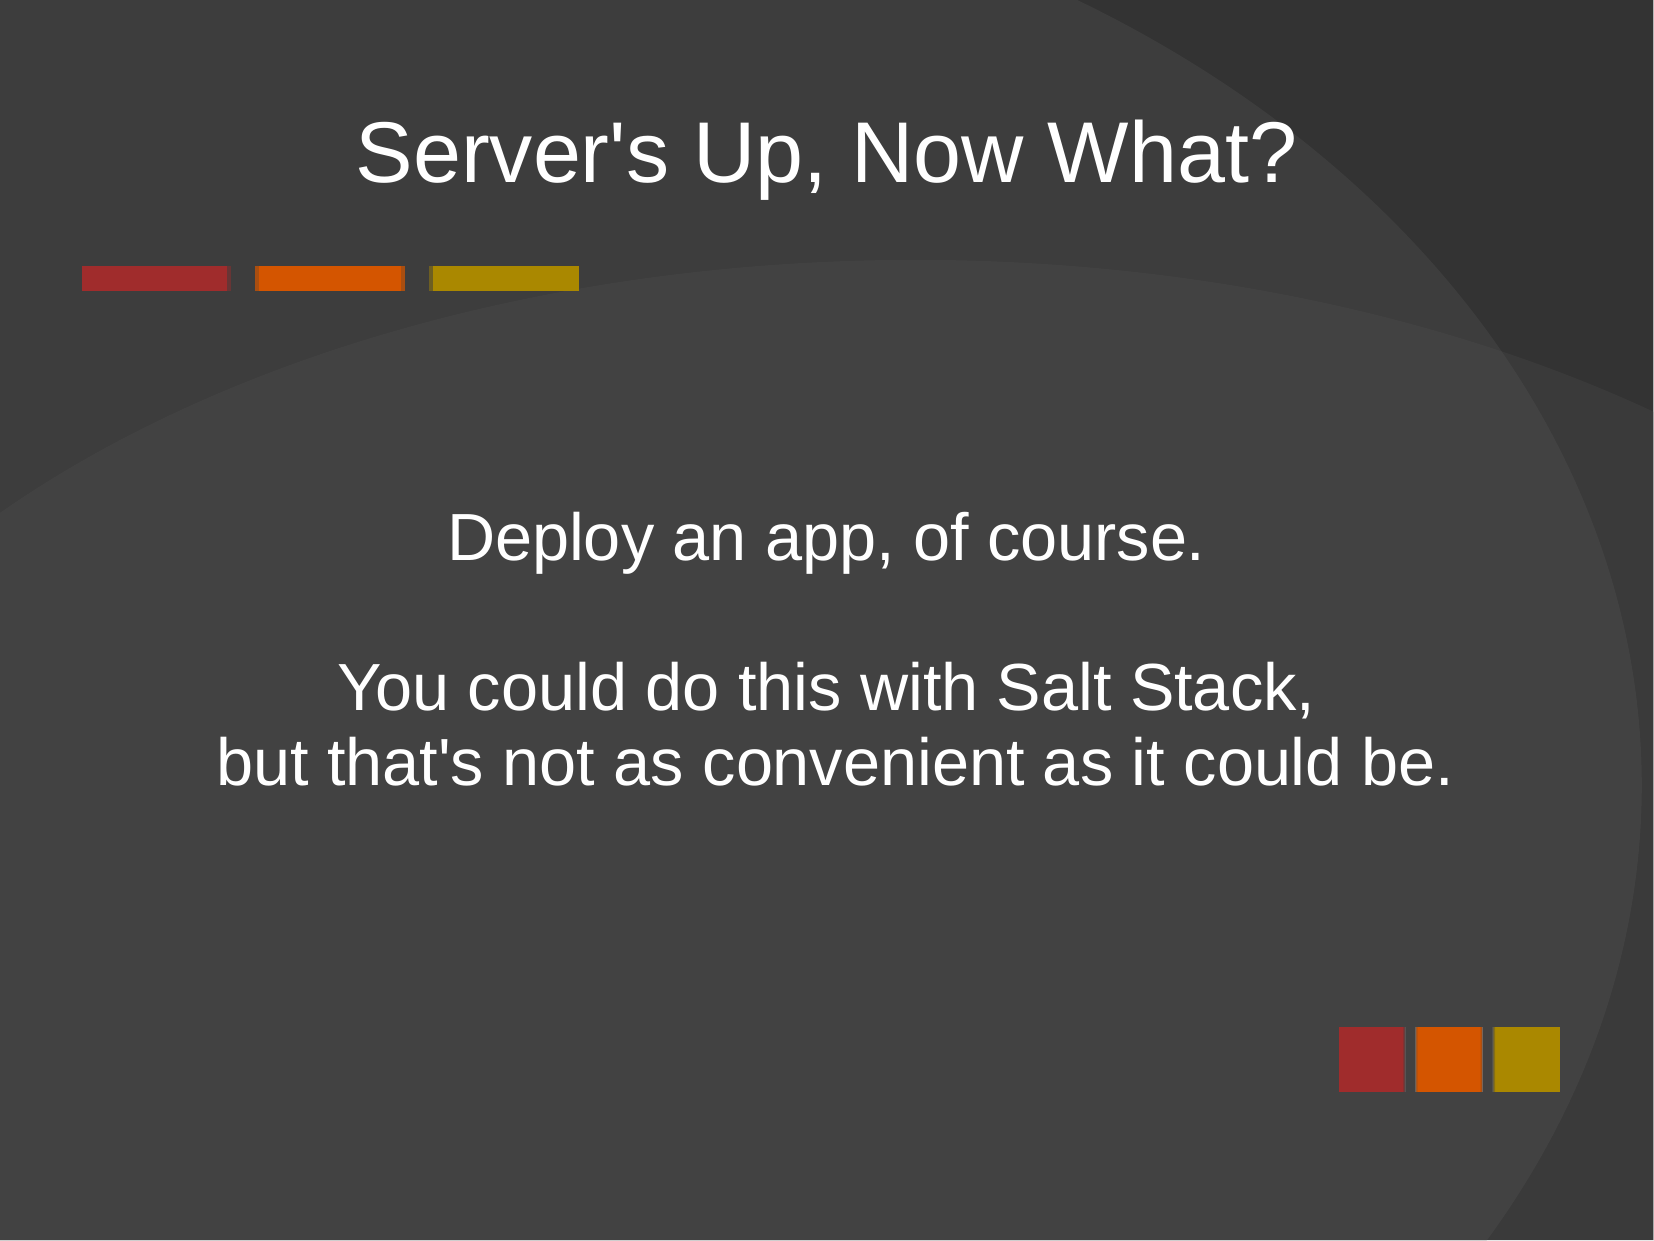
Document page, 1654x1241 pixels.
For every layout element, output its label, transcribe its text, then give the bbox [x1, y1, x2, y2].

title Server's Up, Now What? [82, 49, 1571, 257]
subtitle Deploy an app, of course. You could do this with Salt Stack, but that's not as convenient as it could be. [82, 290, 1571, 1010]
picture [1339, 1027, 1560, 1092]
picture [82, 266, 579, 290]
